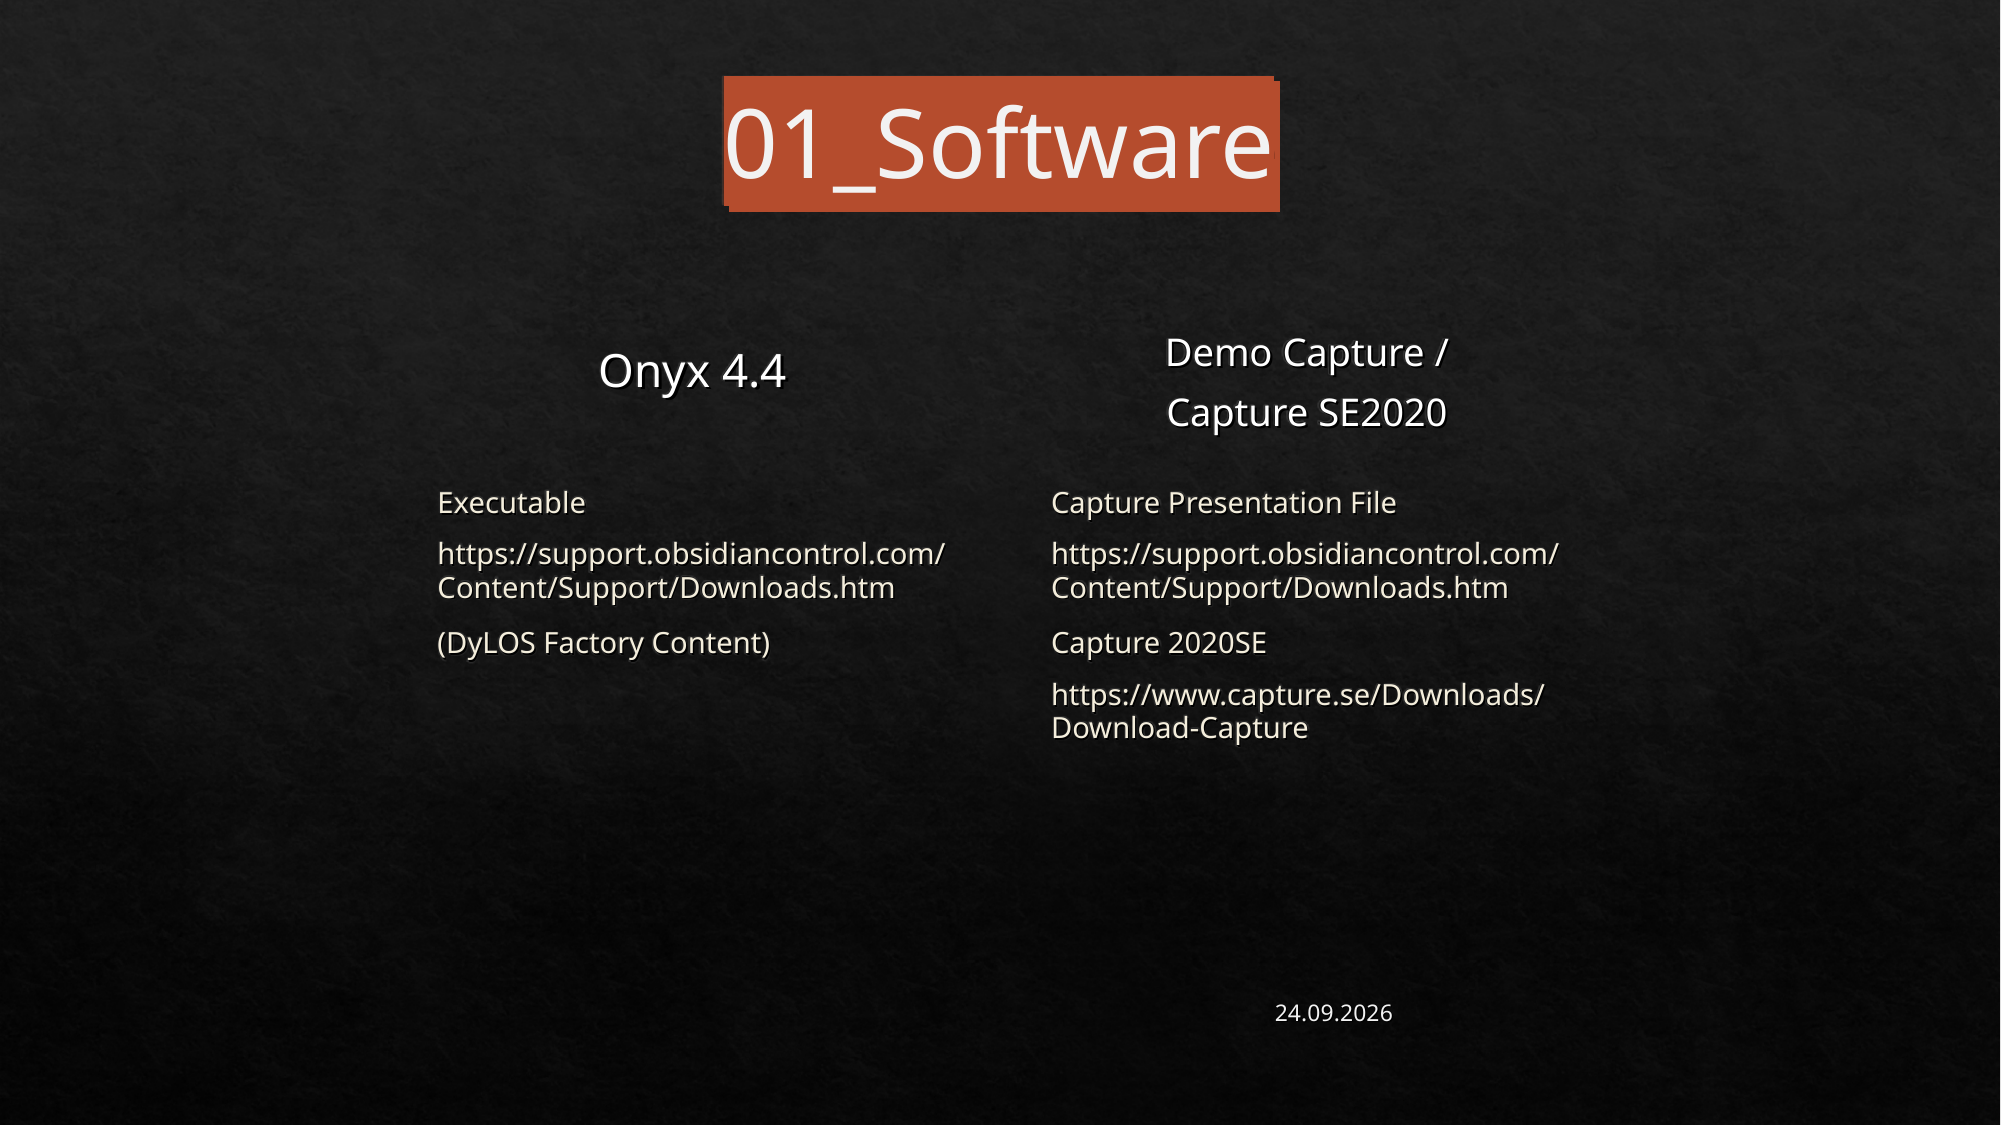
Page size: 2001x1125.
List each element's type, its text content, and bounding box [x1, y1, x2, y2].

text_box 19.02.2020 [1259, 984, 1710, 1045]
list Onyx 4.4 [422, 328, 964, 455]
list Executable https://support.obsidiancontrol.com/Content/Support/Downloads.htm (DyLOS Factory Content) [422, 473, 964, 970]
title 01_Software [149, 67, 1849, 227]
list Demo Capture / Capture SE2020 [1036, 316, 1578, 442]
list Capture Presentation File https://support.obsidiancontrol.com/Content/Support/Downloads.htm Capture 2020SE https://www.capture.se/Downloads/Download-Capture [1036, 473, 1578, 970]
